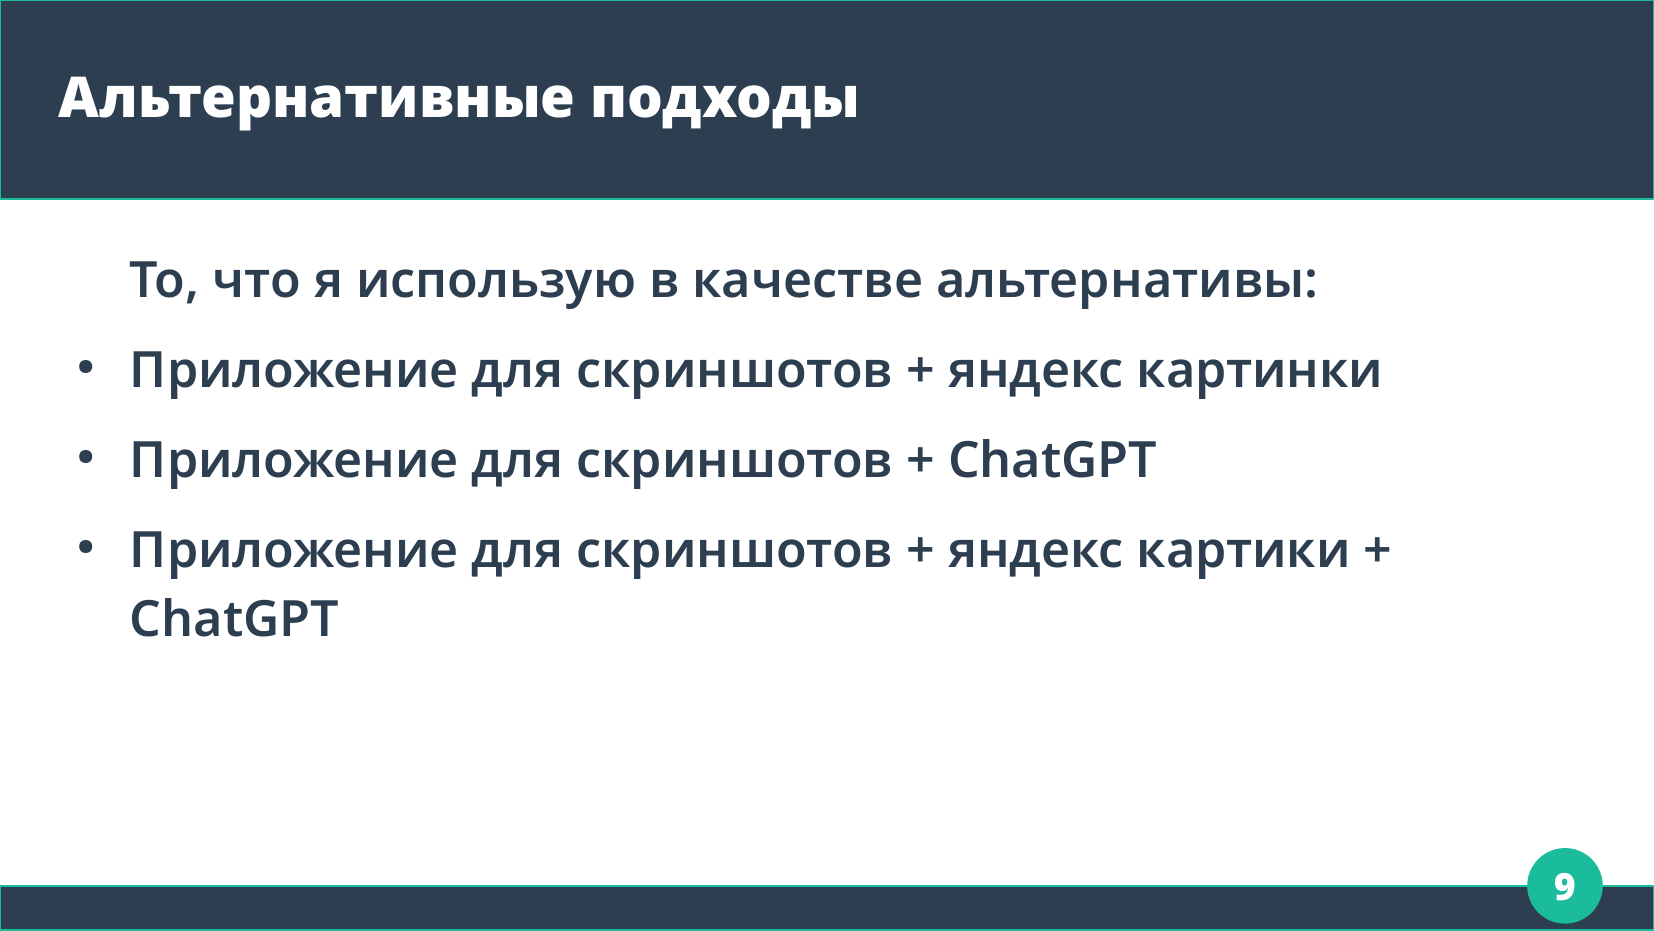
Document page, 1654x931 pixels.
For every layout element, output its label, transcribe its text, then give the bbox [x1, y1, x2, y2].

list То, что я использую в качестве альтернативы: Приложение для скриншотов + яндекс картинки Приложение для скриншотов + ChatGPT Приложение для скриншотов + яндекс картики + ChatGPT [59, 243, 1595, 864]
title Альтернативные подходы [59, 37, 1595, 156]
